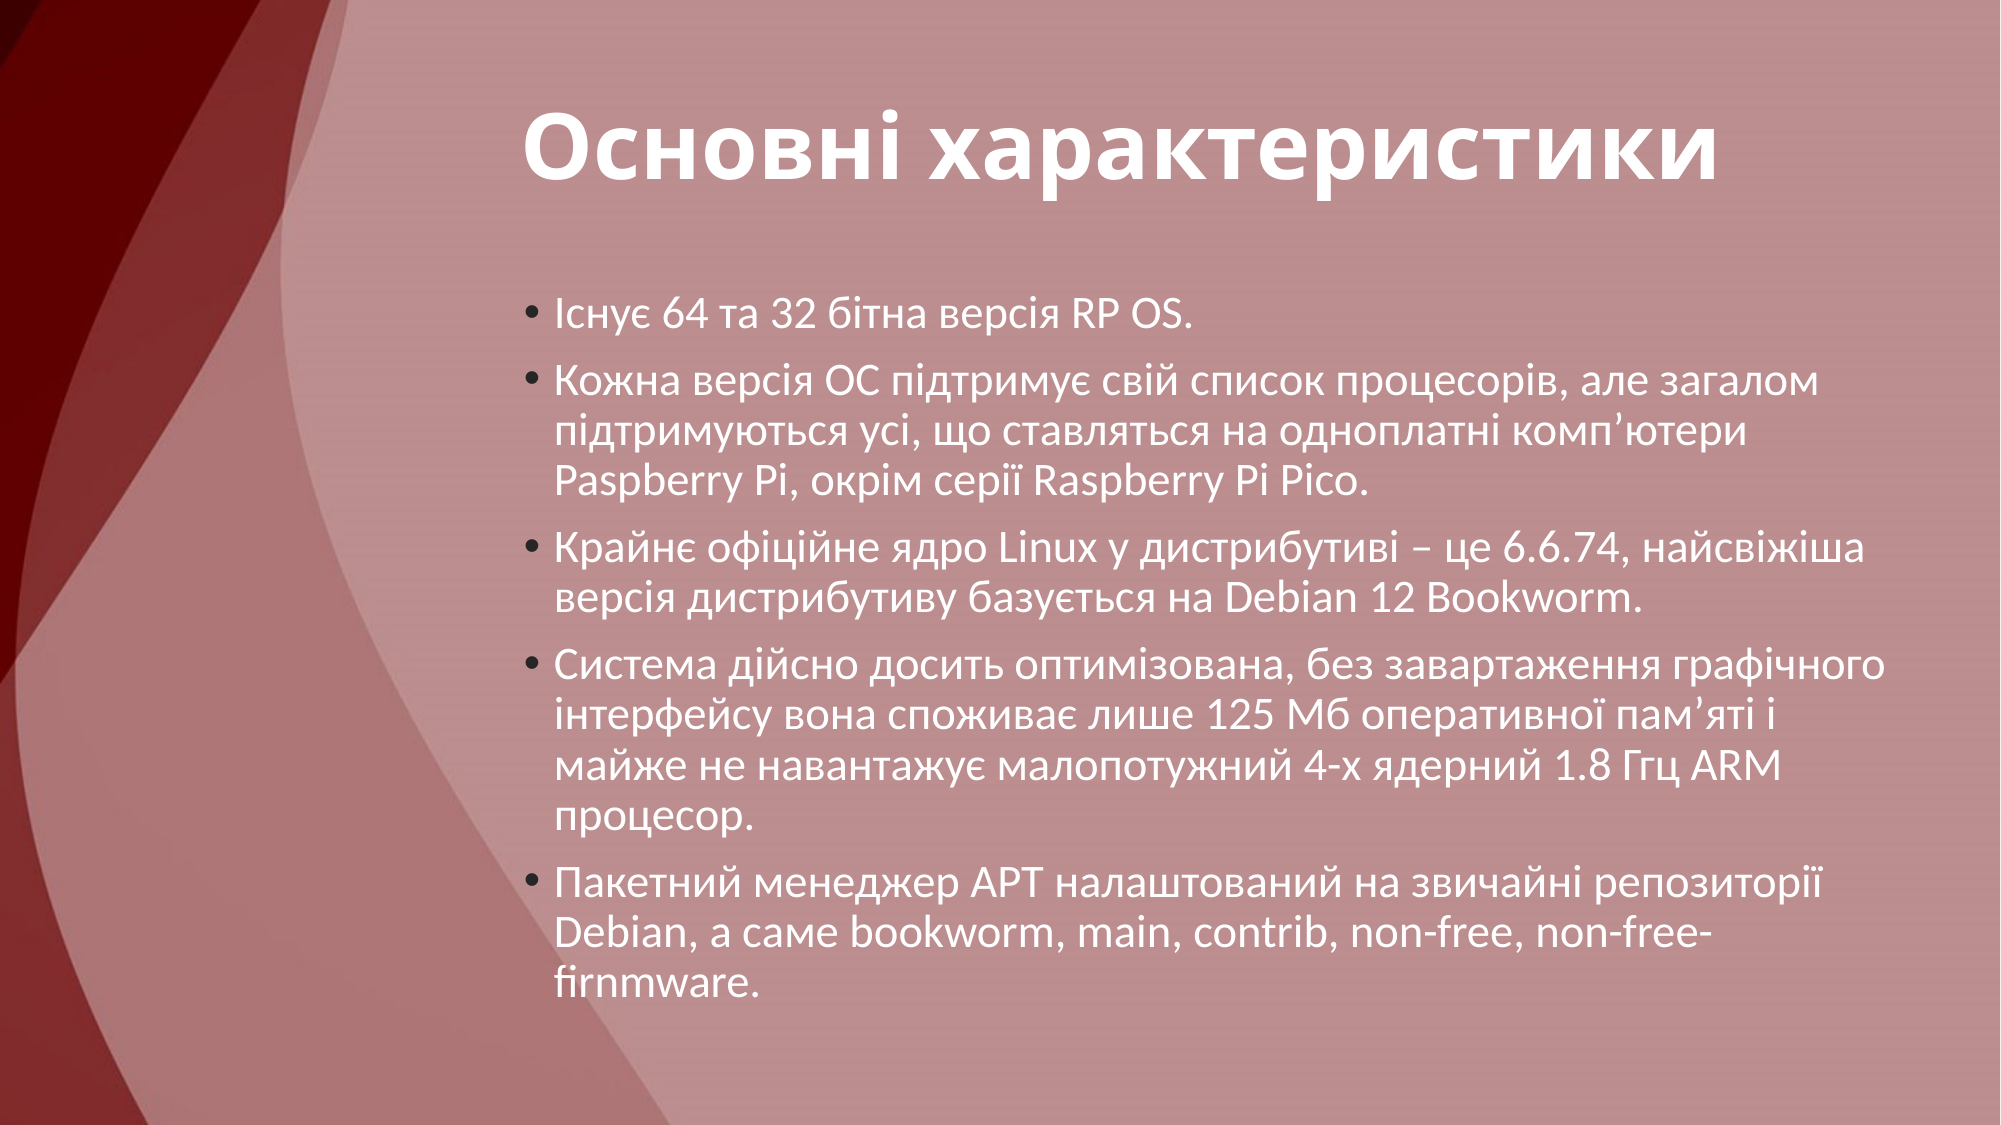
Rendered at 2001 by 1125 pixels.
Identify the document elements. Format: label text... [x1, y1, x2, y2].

list Існує 64 та 32 бітна версія RP OS. Кожна версія ОС підтримує свій список процесорів, але загалом підтримуються усі, що ставляться на одноплатні комп’ютери Paspberry Pi, окрім серії Raspberry Pi Pico. Крайнє офіційне ядро Linux у дистрибутиві – це 6.6.74, найсвіжіша версія дистрибутиву базується на Debian 12 Bookworm. Система дійсно досить оптимізована, без завартаження графічного інтерфейсу вона споживає лише 125 Мб оперативної пам’яті і майже не навантажує малопотужний 4-х ядерний 1.8 Ггц ARM процесор. Пакетний менеджер APT налаштований на звичайні репозиторії Debian, а саме bookworm, main, contrib, non-free, non-free-firnmware. [508, 280, 1931, 1023]
title Основні характеристики [312, 38, 1931, 261]
picture [0, 0, 2001, 1125]
